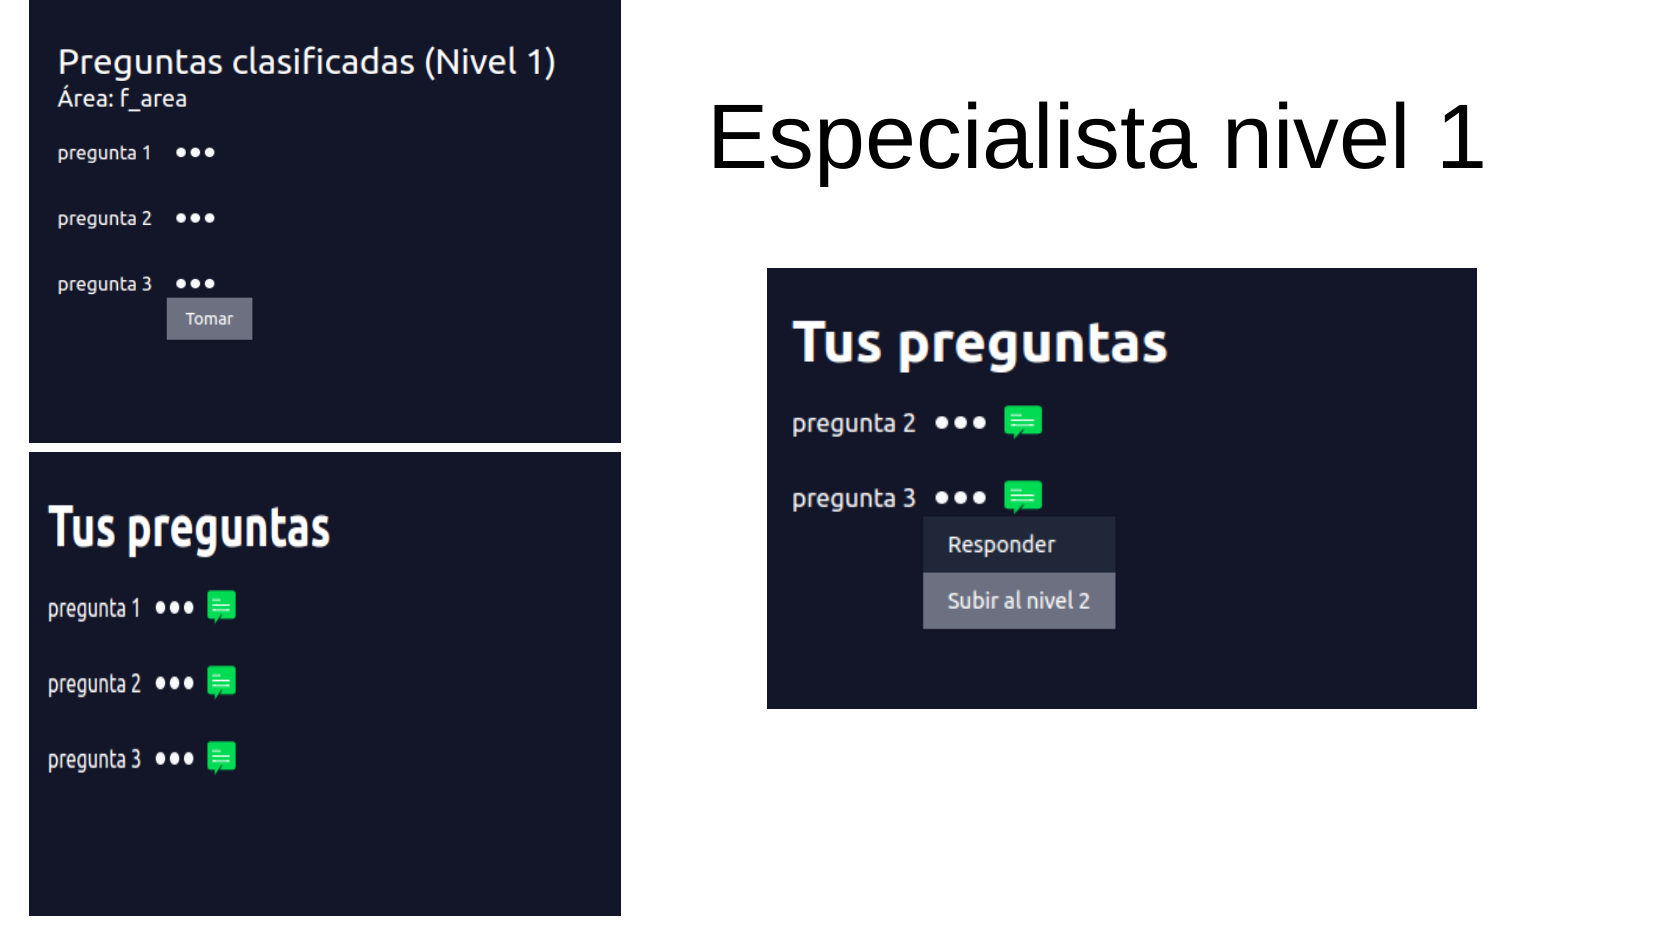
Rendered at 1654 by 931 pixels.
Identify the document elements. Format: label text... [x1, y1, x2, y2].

title Especialista nivel 1 [621, 59, 1654, 215]
picture [29, 452, 621, 916]
picture [29, 0, 621, 443]
picture [767, 268, 1477, 709]
